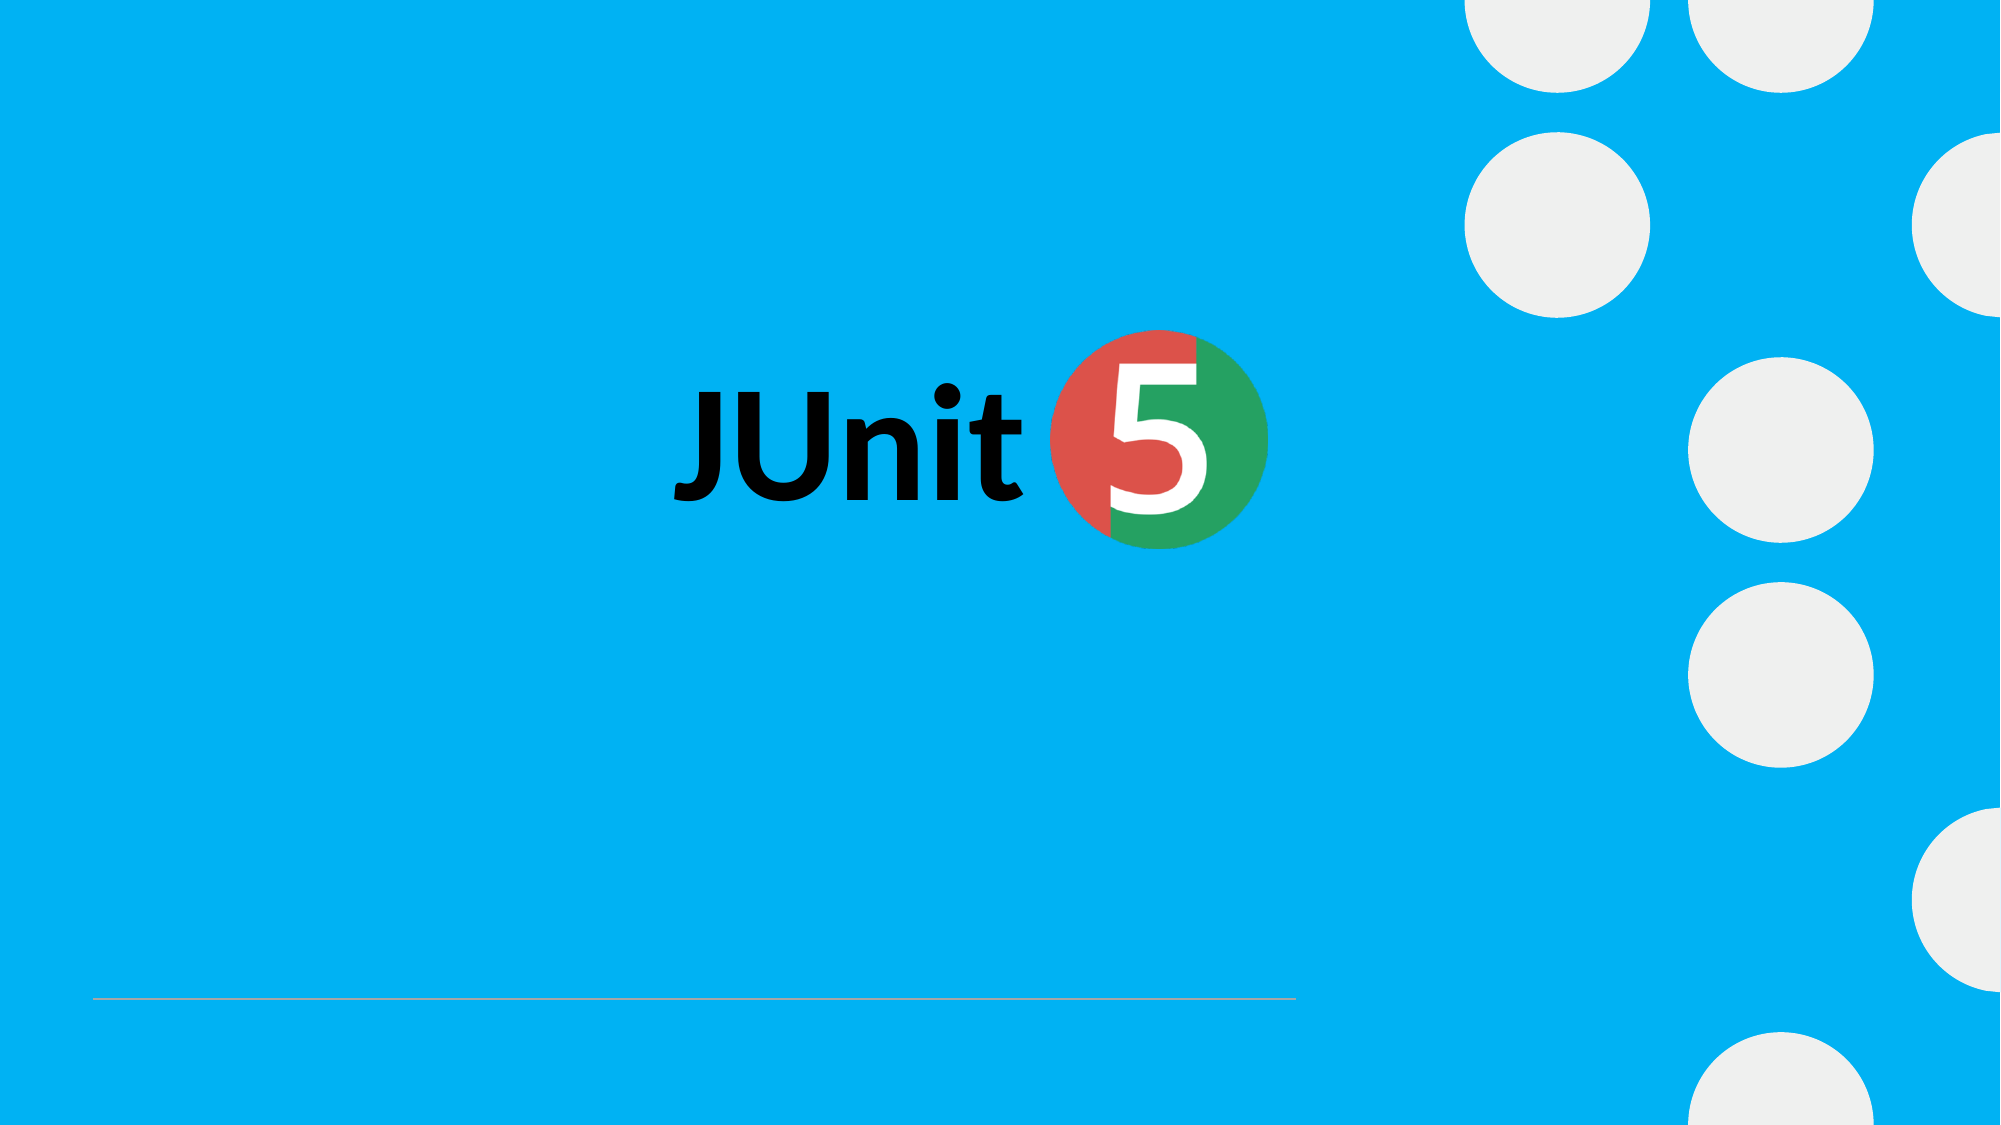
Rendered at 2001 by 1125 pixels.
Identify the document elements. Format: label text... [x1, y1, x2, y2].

title JUnit [92, 126, 1297, 597]
picture [1051, 331, 1267, 548]
text_box [0, 0, 2000, 1125]
picture [951, 386, 959, 406]
picture [951, 420, 957, 499]
picture [971, 396, 1021, 500]
